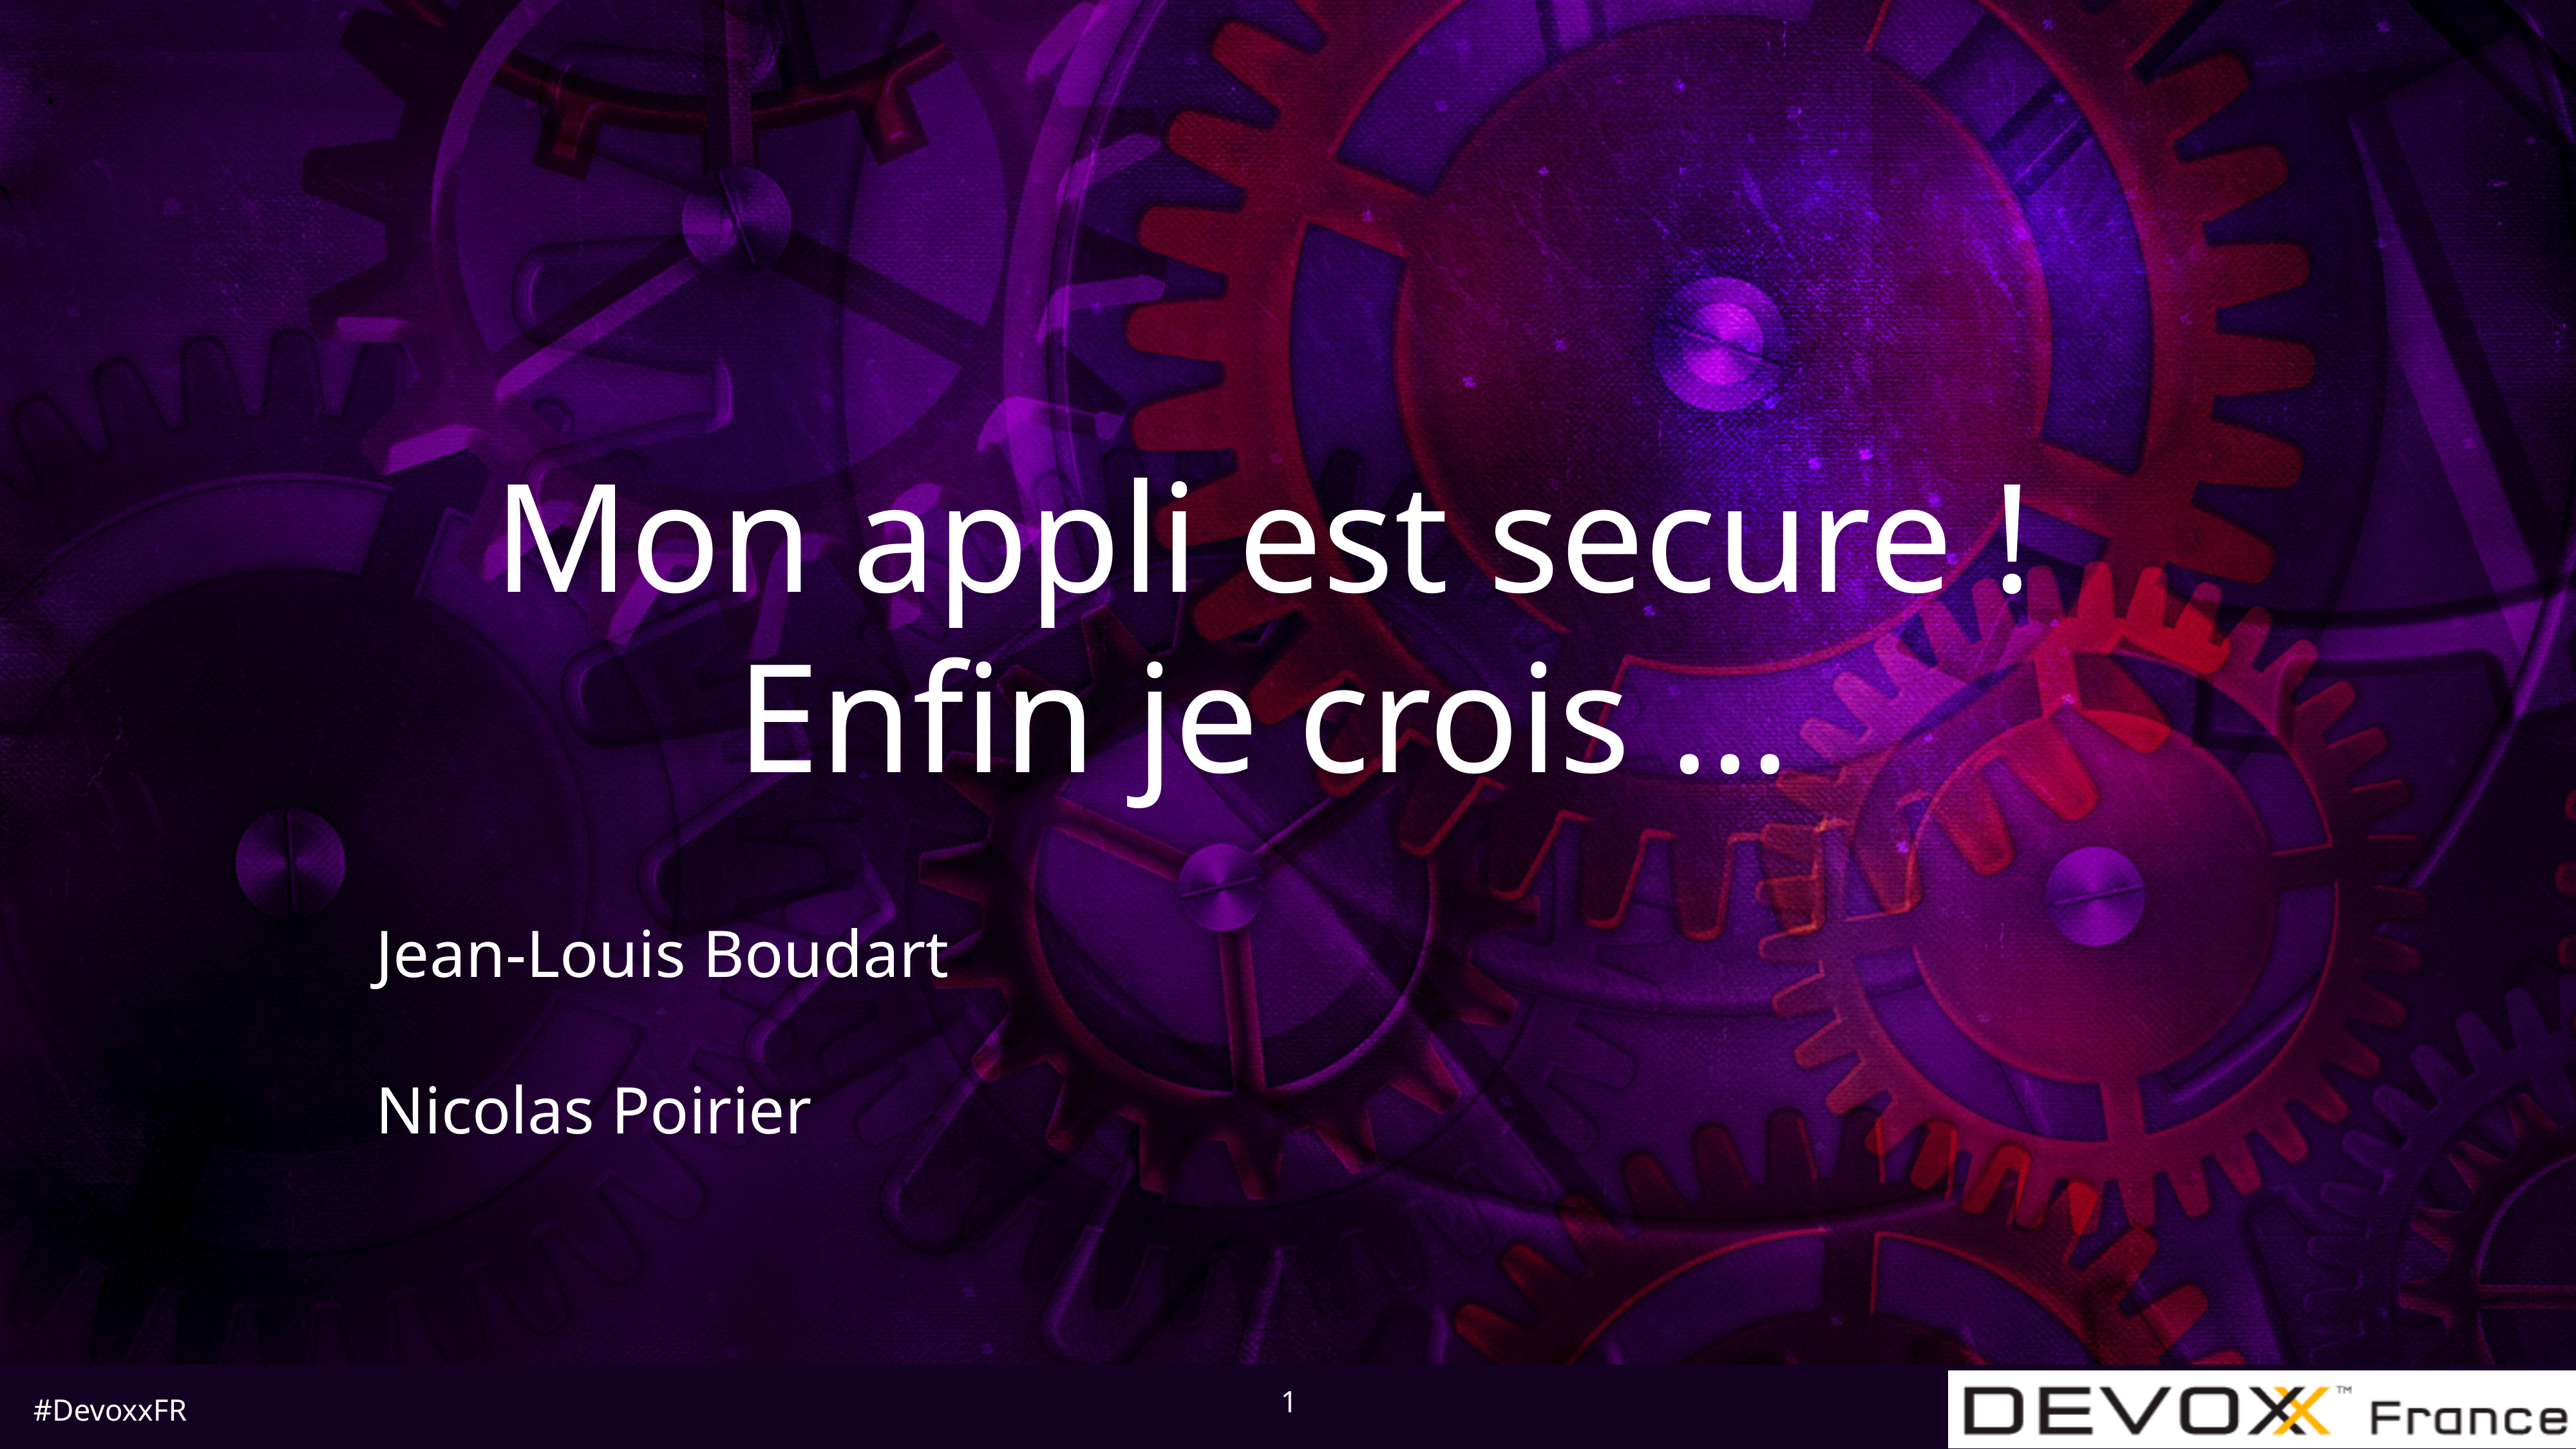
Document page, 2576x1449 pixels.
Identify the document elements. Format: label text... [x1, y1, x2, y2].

slide_number <number> [1273, 1375, 1301, 1427]
picture [1948, 1370, 2576, 1448]
title Mon appli est secure ! Enfin je crois ... [410, 486, 2117, 759]
subtitle Jean-Louis Boudart Nicolas Poirier [368, 905, 2208, 1326]
picture [0, 0, 2576, 1364]
